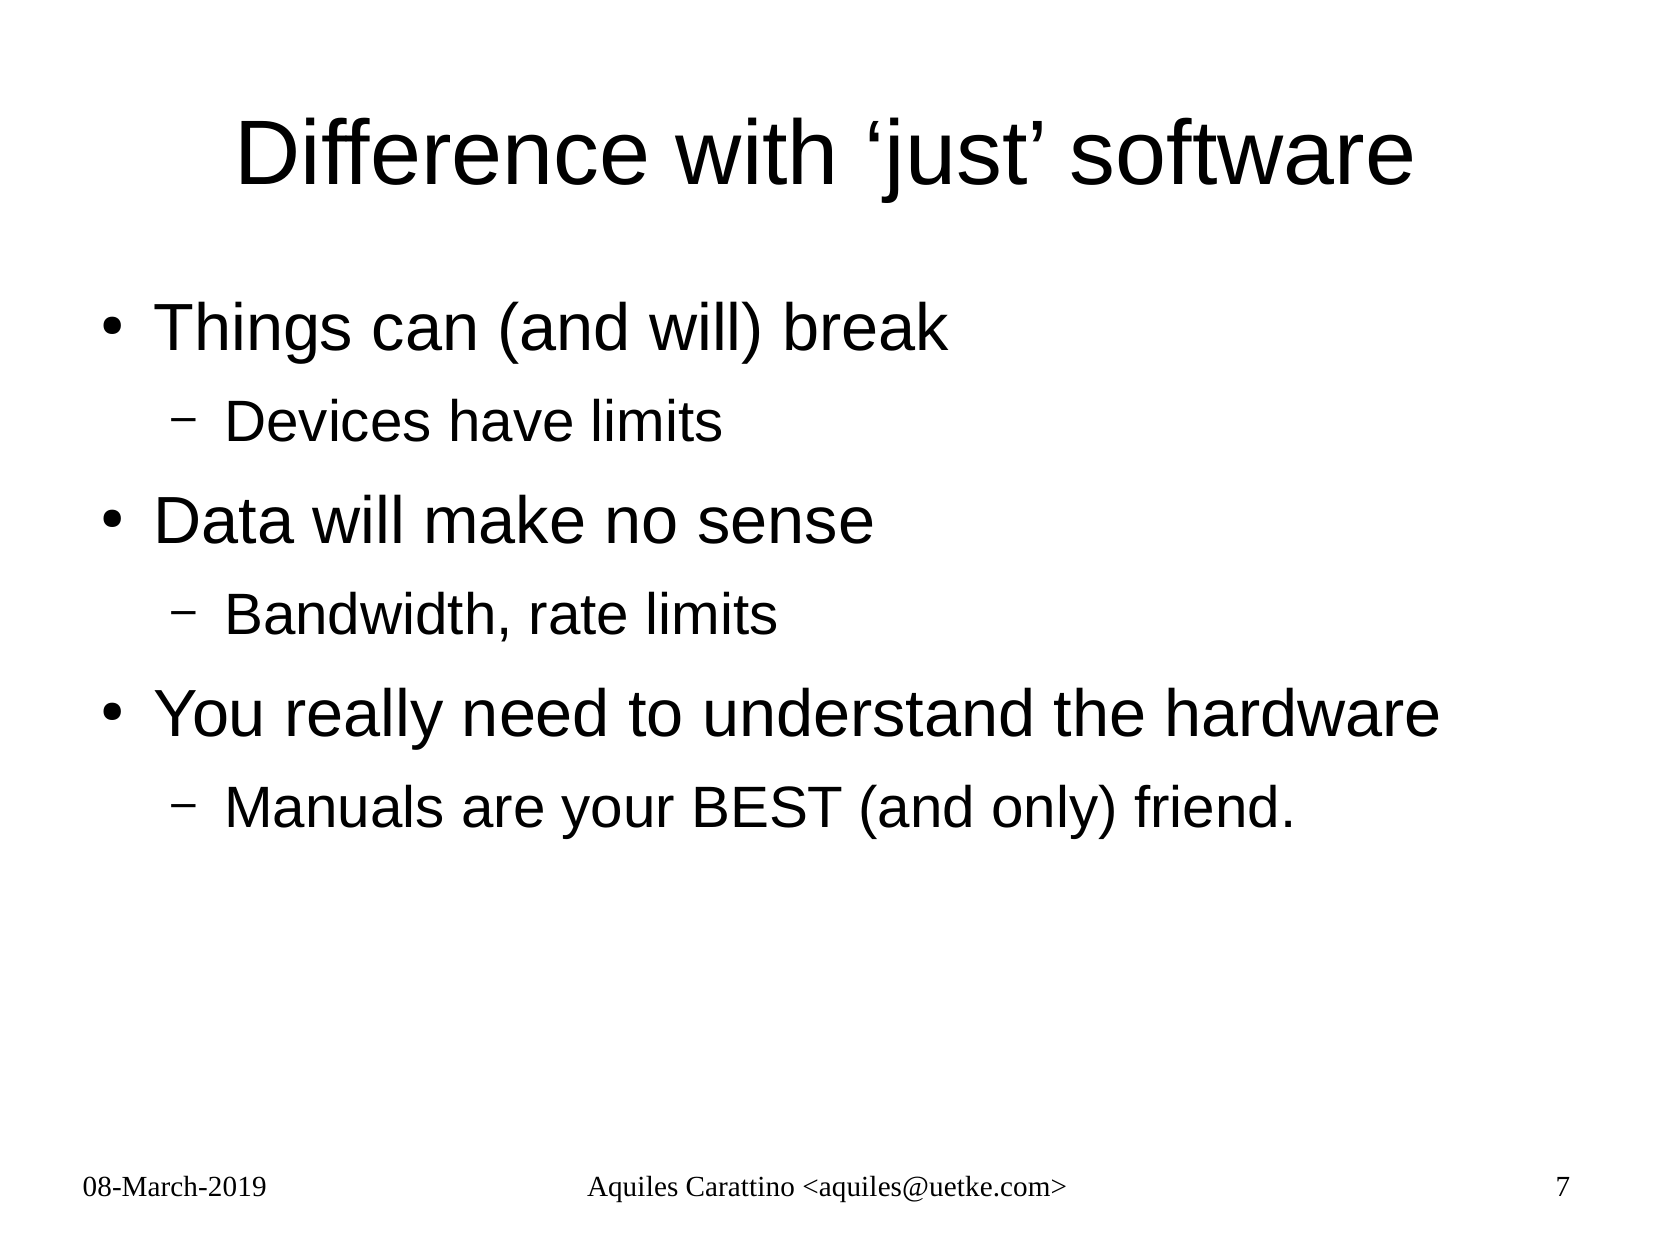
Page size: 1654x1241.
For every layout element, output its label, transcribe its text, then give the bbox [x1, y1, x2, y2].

title Difference with ‘just’ software [82, 49, 1571, 257]
list Things can (and will) break Devices have limits Data will make no sense Bandwidth, rate limits You really need to understand the hardware Manuals are your BEST (and only) friend. [82, 290, 1571, 1010]
